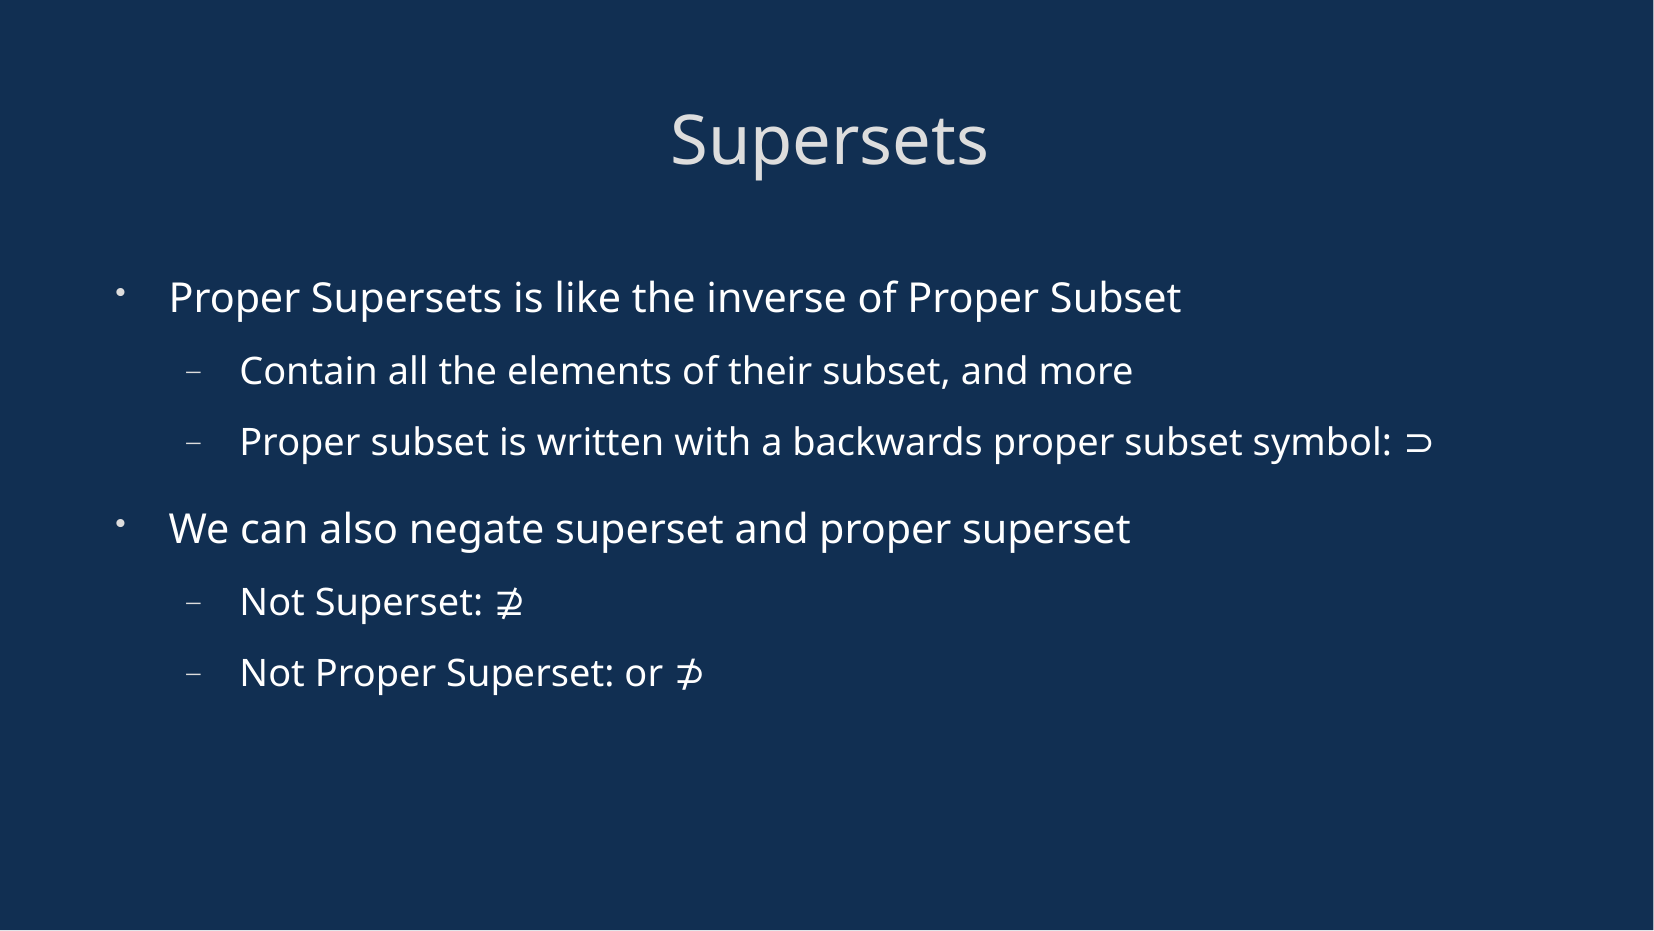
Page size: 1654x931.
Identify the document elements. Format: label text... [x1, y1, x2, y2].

list Proper Supersets is like the inverse of Proper Subset Contain all the elements of their subset, and more Proper subset is written with a backwards proper subset symbol: ⊃ We can also negate superset and proper superset Not Superset: ⊉ Not Proper Superset: or ⊅ [97, 268, 1563, 806]
title Supersets [97, 56, 1563, 220]
